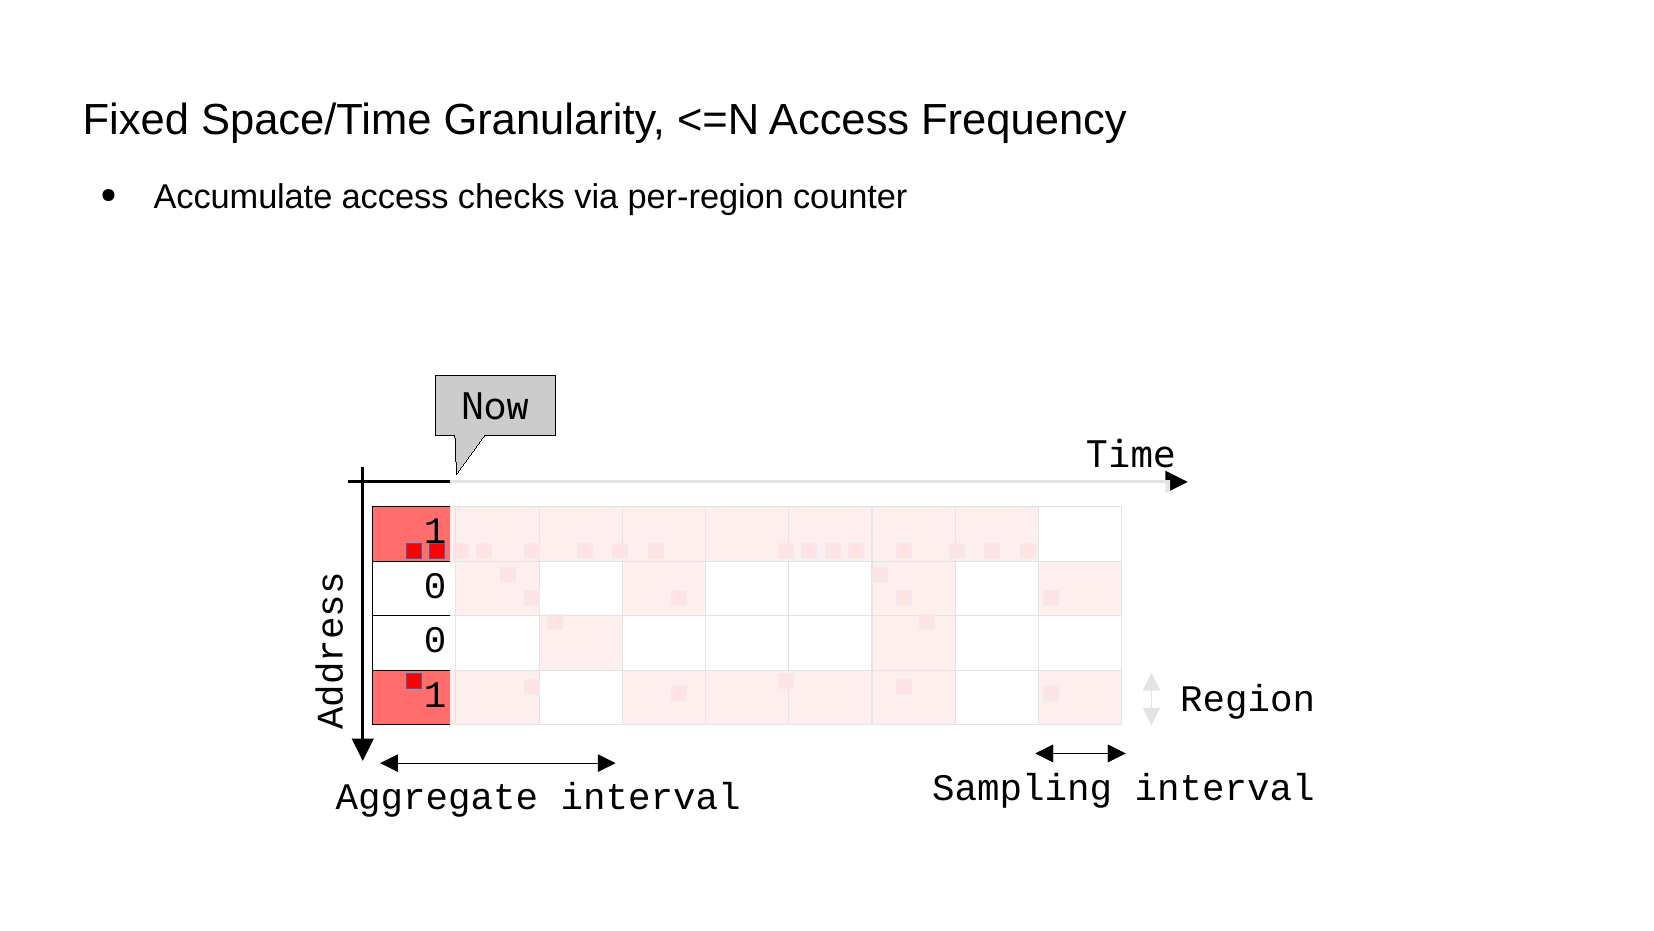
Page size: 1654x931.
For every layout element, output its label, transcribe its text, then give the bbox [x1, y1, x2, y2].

text_box [429, 543, 445, 559]
table_cell 0 [404, 616, 450, 670]
table_cell 1 [404, 671, 450, 724]
table_header 1 [373, 507, 450, 561]
text_box Region [1171, 672, 1331, 731]
text_box [406, 673, 422, 689]
text_box Aggregate interval [320, 771, 756, 829]
text_box Sampling interval [917, 761, 1330, 819]
text_box [406, 543, 422, 559]
text_box [450, 480, 1171, 736]
table_cell 0 [404, 562, 450, 615]
title Fixed Space/Time Granularity, <=N Access Frequency [82, 81, 1571, 157]
text_box Time [1070, 419, 1191, 486]
list Accumulate access checks via per-region counter [82, 177, 1571, 833]
text_box Address [304, 539, 404, 745]
text_box Now [435, 375, 556, 475]
